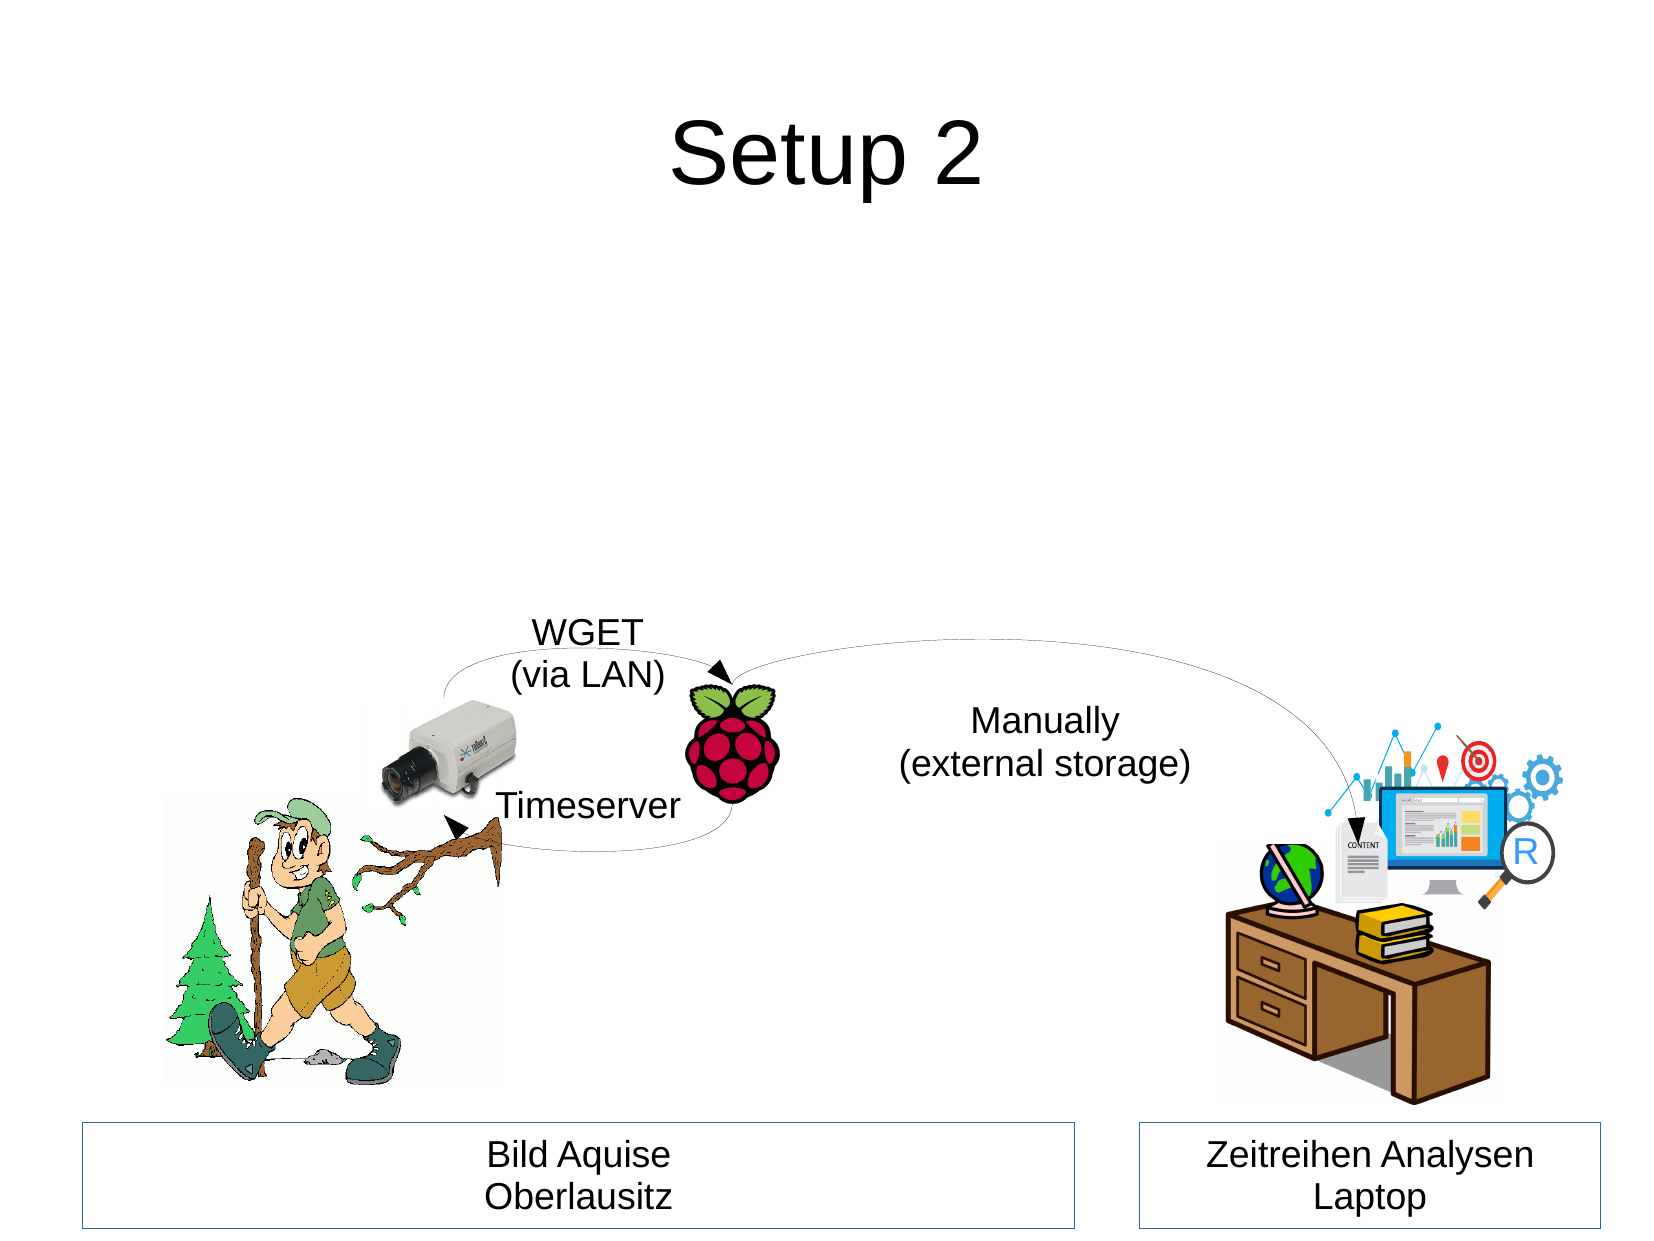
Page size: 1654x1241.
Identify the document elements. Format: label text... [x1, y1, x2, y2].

title Setup 2 [82, 49, 1571, 257]
picture [1216, 722, 1591, 1105]
picture [165, 698, 522, 1085]
picture [685, 684, 780, 804]
text_box R [1504, 827, 1547, 876]
text_box Zeitreihen Analysen Laptop [1139, 1122, 1601, 1229]
text_box Bild Aquise Oberlausitz [82, 1122, 1075, 1229]
